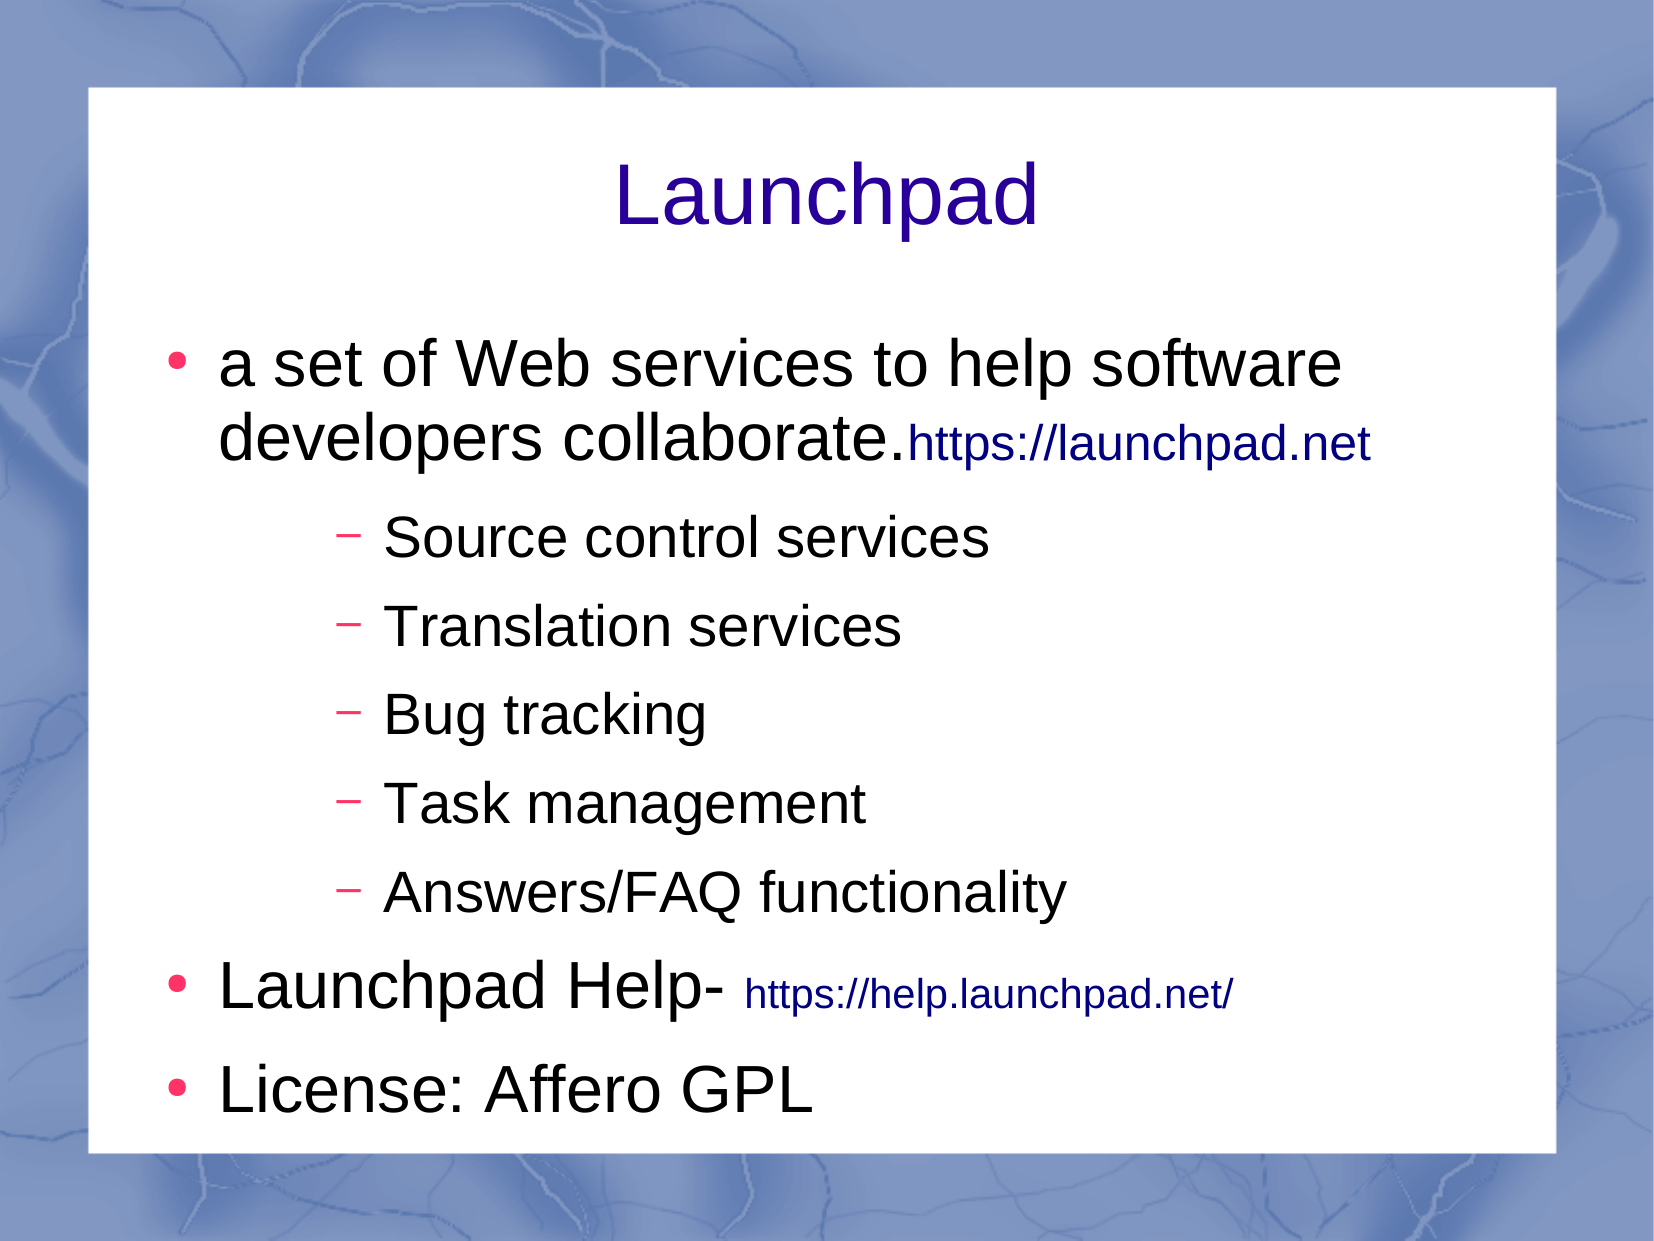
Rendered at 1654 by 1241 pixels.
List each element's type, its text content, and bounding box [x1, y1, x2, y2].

list a set of Web services to help software developers collaborate.https://launchpad.net Source control services Translation services Bug tracking Task management Answers/FAQ functionality Launchpad Help- https://help.launchpad.net/ License: Affero GPL [147, 325, 1506, 1128]
title Launchpad [118, 90, 1536, 298]
picture [0, 0, 1654, 1241]
